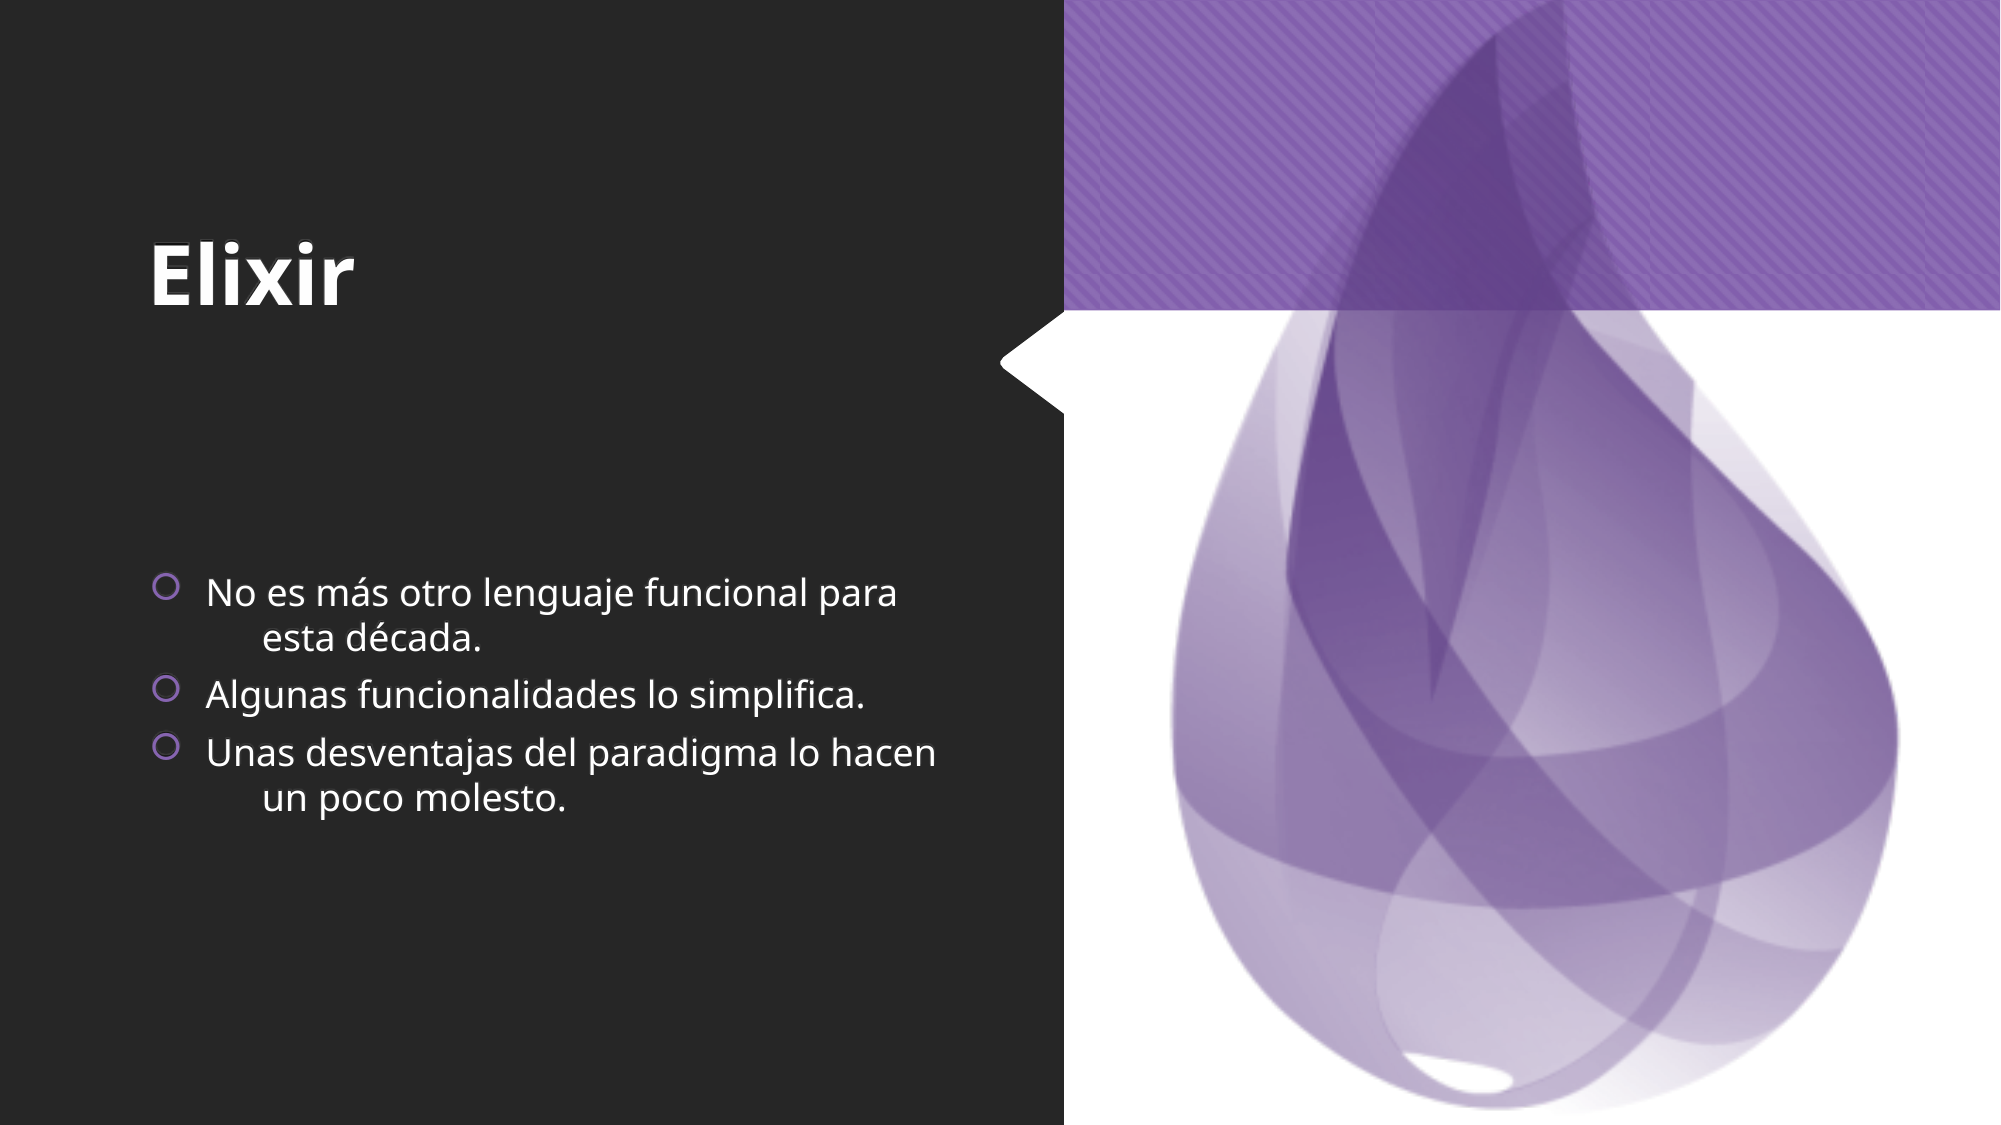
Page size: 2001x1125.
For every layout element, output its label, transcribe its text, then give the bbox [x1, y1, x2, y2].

title Elixir [132, 73, 965, 330]
list No es más otro lenguaje funcional para esta década. Algunas funcionalidades lo simplifica. Unas desventajas del paradigma lo hacen un poco molesto. [134, 395, 964, 992]
text_box [0, 0, 1064, 1125]
picture [1002, 0, 2001, 1125]
